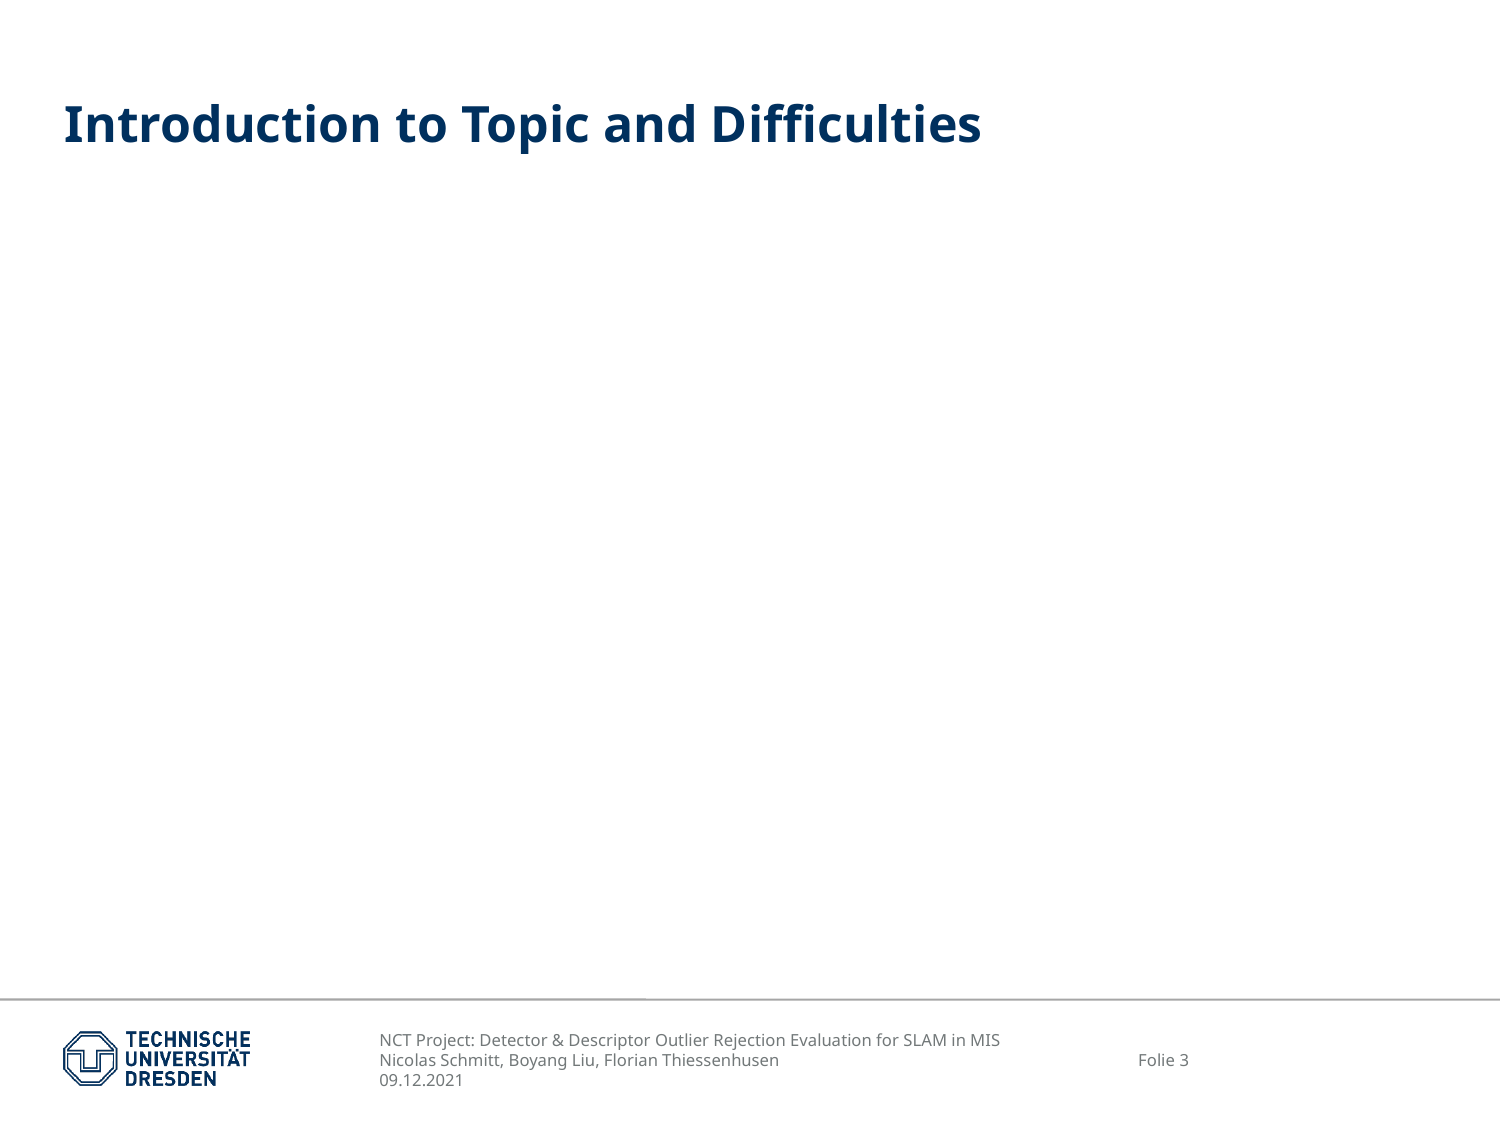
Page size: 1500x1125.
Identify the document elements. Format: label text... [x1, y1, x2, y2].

picture [63, 1031, 250, 1086]
title Introduction to Topic and Difficulties [64, 56, 1437, 190]
